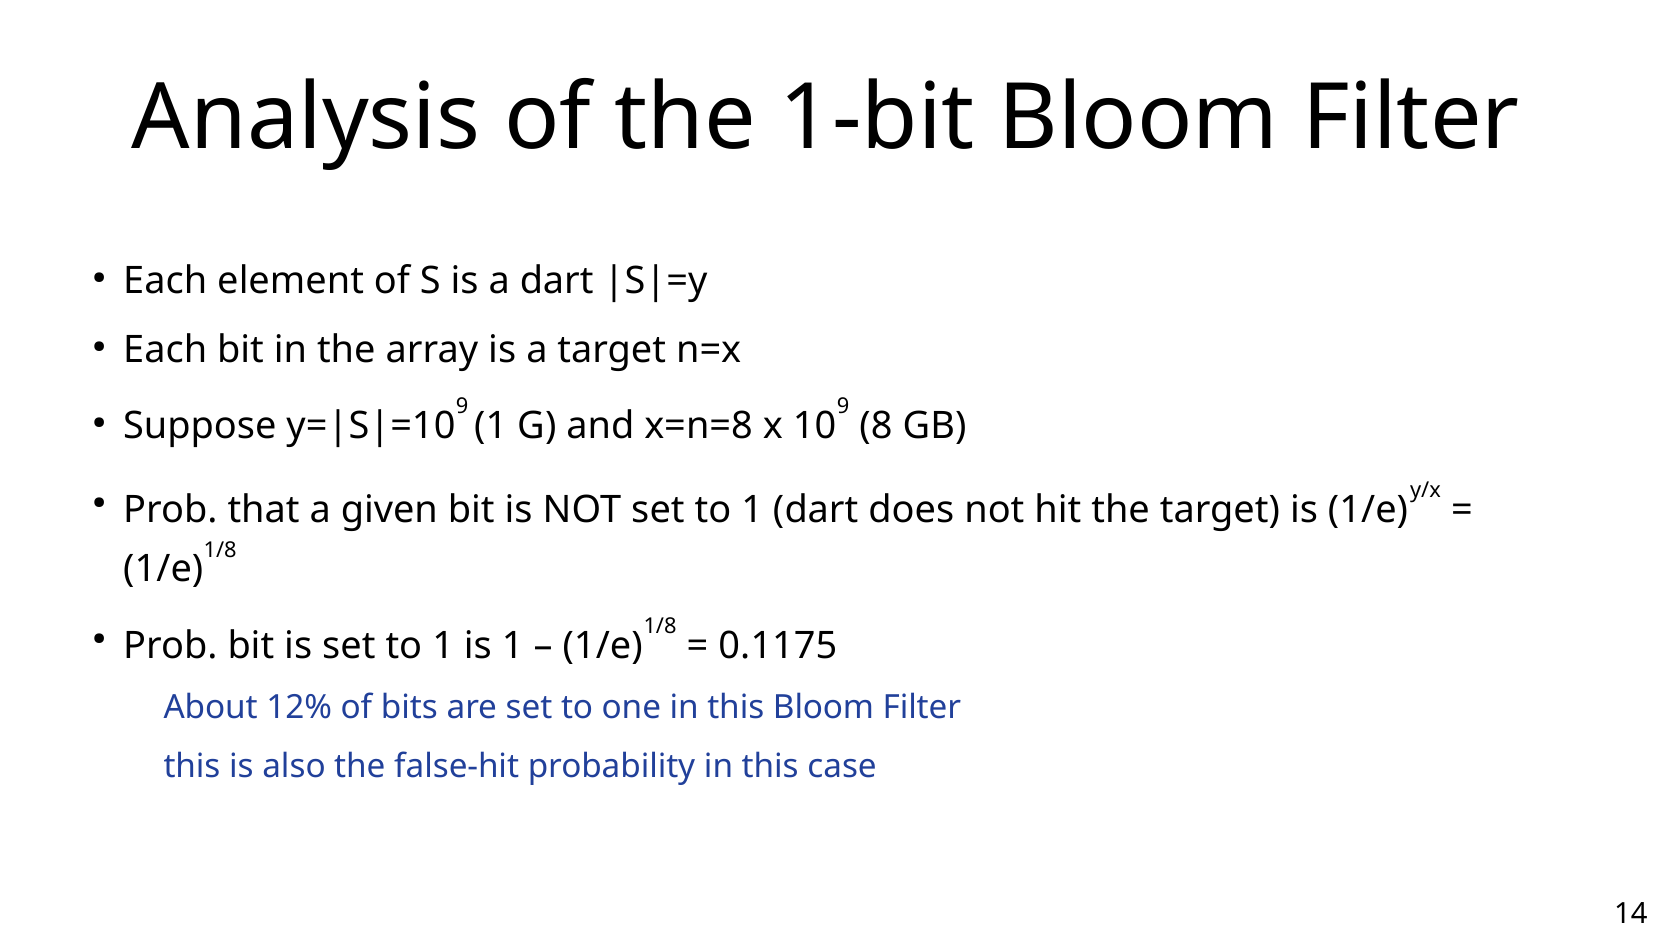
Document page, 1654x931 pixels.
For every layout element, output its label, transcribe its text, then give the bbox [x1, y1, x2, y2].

list Each element of S is a dart |S|=y Each bit in the array is a target n=x Suppose y=|S|=109 (1 G) and x=n=8 x 109 (8 GB) Prob. that a given bit is NOT set to 1 (dart does not hit the target) is (1/e)y/x = (1/e)1/8 Prob. bit is set to 1 is 1 – (1/e)1/8 = 0.1175 About 12% of bits are set to one in this Bloom Filter this is also the false-hit probability in this case [82, 253, 1571, 793]
title Analysis of the 1-bit Bloom Filter [82, 1, 1571, 226]
